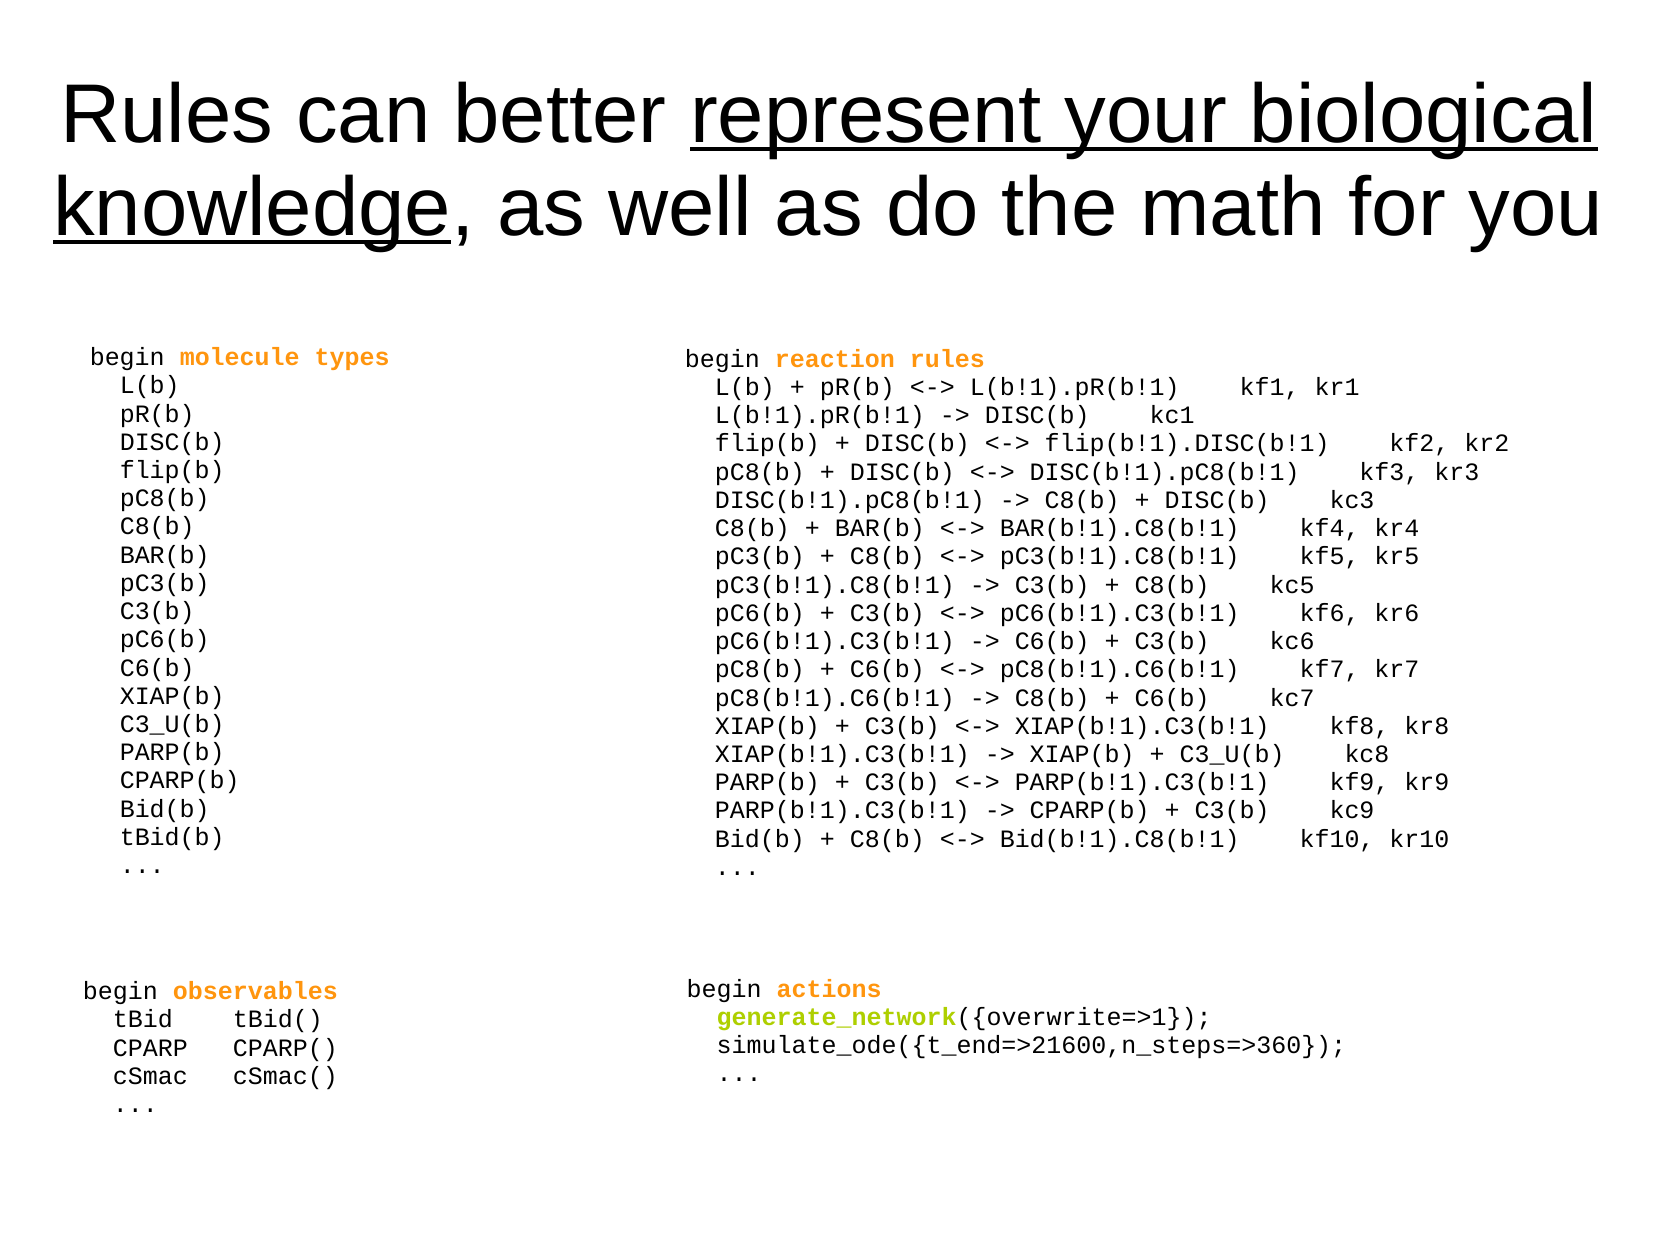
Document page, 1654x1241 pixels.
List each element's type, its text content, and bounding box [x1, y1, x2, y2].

text_box begin observables tBid tBid() CPARP CPARP() cSmac cSmac() ... [68, 971, 451, 1173]
text_box begin actions generate_network({overwrite=>1}); simulate_ode({t_end=>21600,n_steps=>360}); ... [671, 968, 1410, 1126]
text_box begin reaction rules L(b) + pR(b) <-> L(b!1).pR(b!1) kf1, kr1 L(b!1).pR(b!1) -> DISC(b) kc1 flip(b) + DISC(b) <-> flip(b!1).DISC(b!1) kf2, kr2 pC8(b) + DISC(b) <-> DISC(b!1).pC8(b!1) kf3, kr3 DISC(b!1).pC8(b!1) -> C8(b) + DISC(b) kc3 C8(b) + BAR(b) <-> BAR(b!1).C8(b!1) kf4, kr4 pC3(b) + C8(b) <-> pC3(b!1).C8(b!1) kf5, kr5 pC3(b!1).C8(b!1) -> C3(b) + C8(b) kc5 pC6(b) + C3(b) <-> pC6(b!1).C3(b!1) kf6, kr6 pC6(b!1).C3(b!1) -> C6(b) + C3(b) kc6 pC8(b) + C6(b) <-> pC8(b!1).C6(b!1) kf7, kr7 pC8(b!1).C6(b!1) -> C8(b) + C6(b) kc7 XIAP(b) + C3(b) <-> XIAP(b!1).C3(b!1) kf8, kr8 XIAP(b!1).C3(b!1) -> XIAP(b) + C3_U(b) kc8 PARP(b) + C3(b) <-> PARP(b!1).C3(b!1) kf9, kr9 PARP(b!1).C3(b!1) -> CPARP(b) + C3(b) kc9 Bid(b) + C8(b) <-> Bid(b!1).C8(b!1) kf10, kr10 ... [670, 339, 1608, 1236]
title Rules can better represent your biological knowledge, as well as do the math for you [45, 63, 1613, 257]
text_box begin molecule types L(b) pR(b) DISC(b) flip(b) pC8(b) C8(b) BAR(b) pC3(b) C3(b) pC6(b) C6(b) XIAP(b) C3_U(b) PARP(b) CPARP(b) Bid(b) tBid(b) ... [75, 337, 456, 1109]
